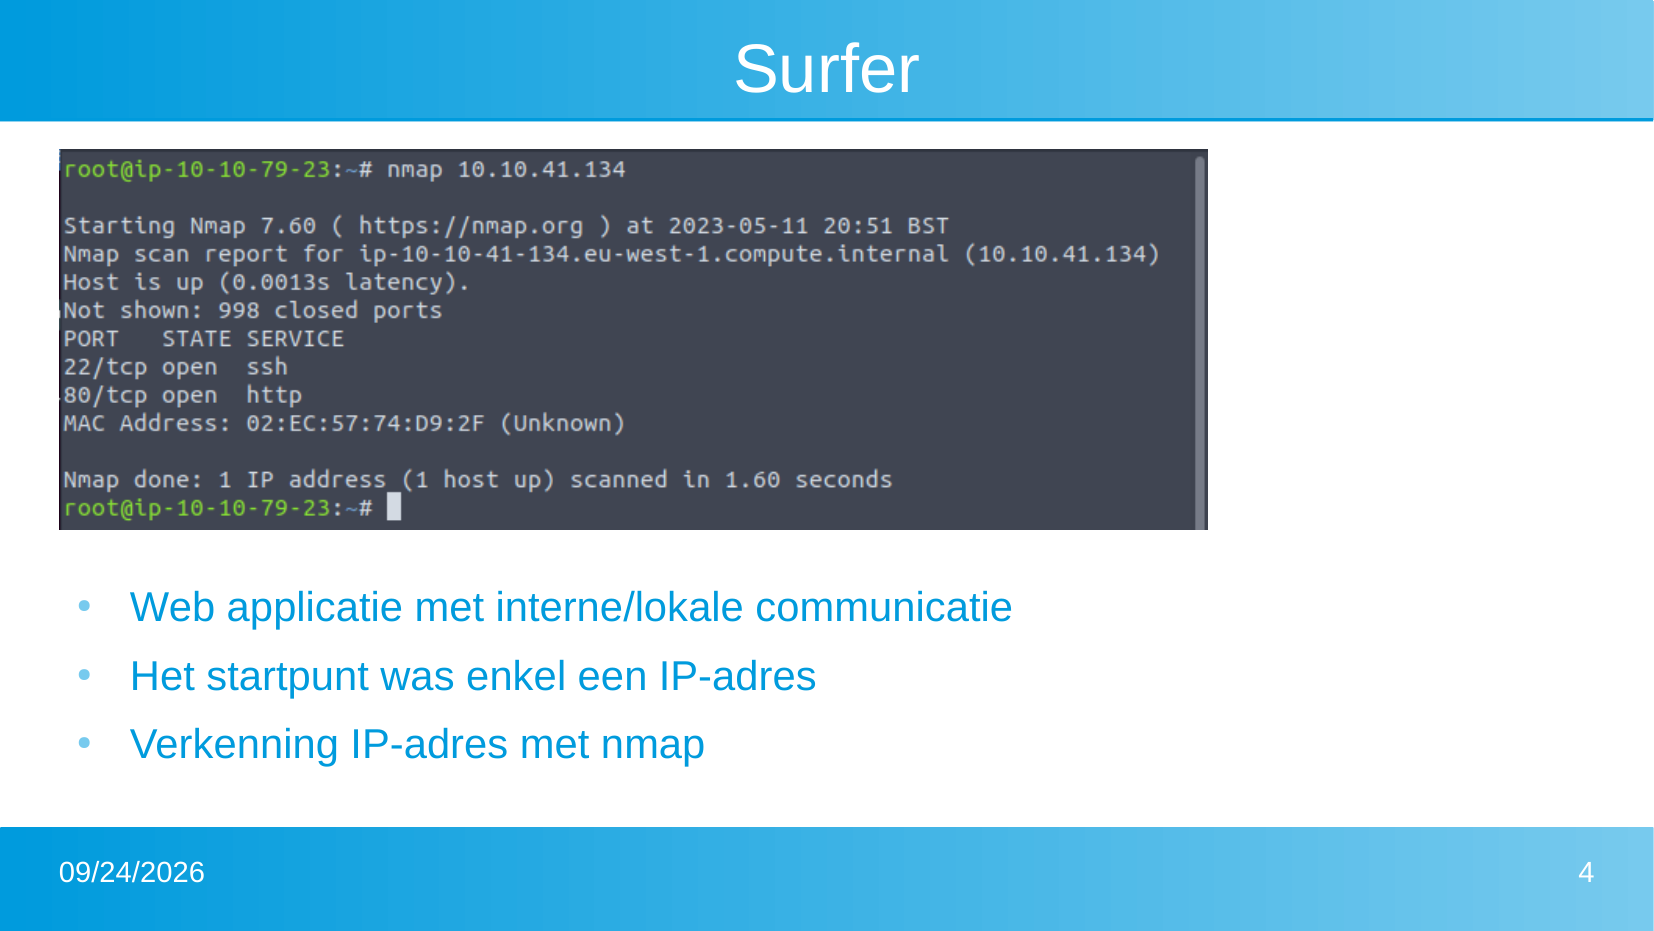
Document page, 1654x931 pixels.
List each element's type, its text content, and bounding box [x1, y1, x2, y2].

list Web applicatie met interne/lokale communicatie Het startpunt was enkel een IP-adres Verkenning IP-adres met nmap [59, 177, 1538, 768]
title Surfer [59, 29, 1595, 108]
picture [59, 149, 1208, 530]
